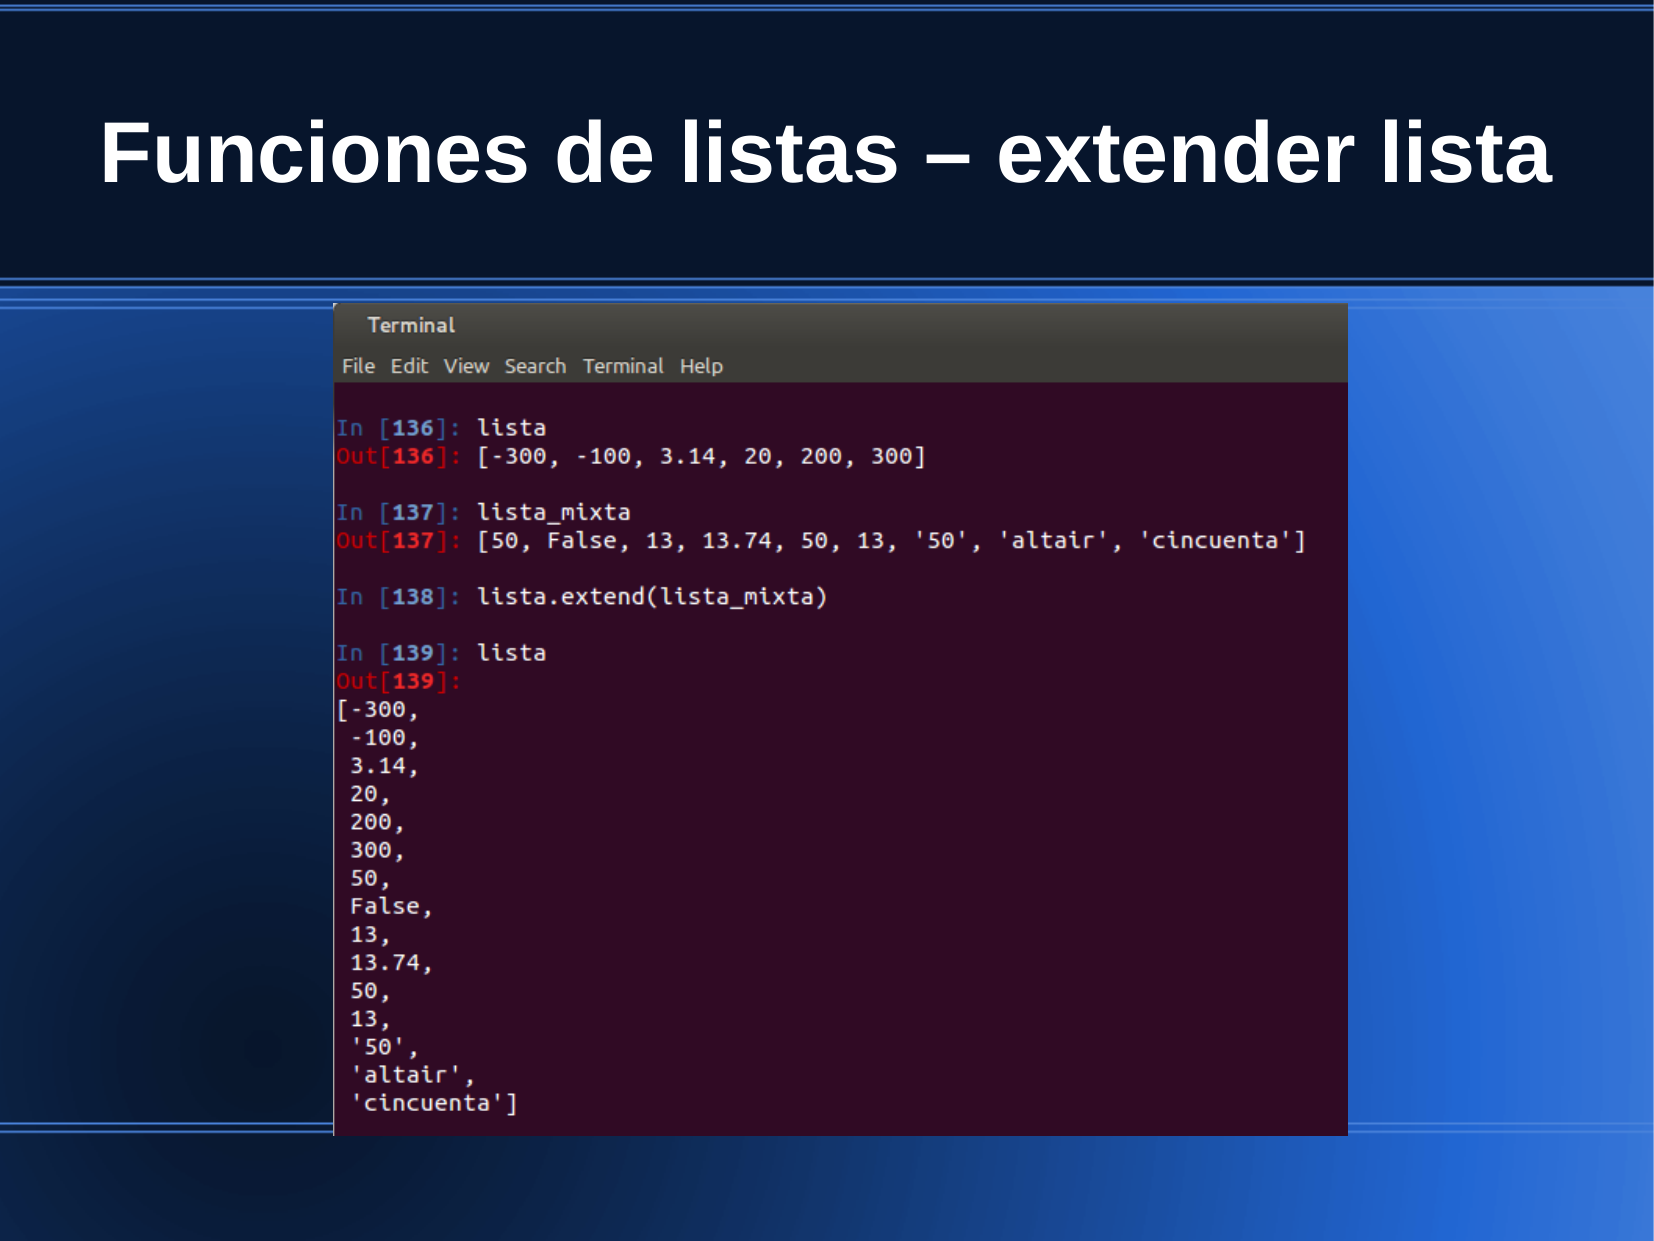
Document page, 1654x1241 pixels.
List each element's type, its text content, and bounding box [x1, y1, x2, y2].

picture [0, 0, 1654, 1241]
title Funciones de listas – extender lista [82, 49, 1571, 257]
